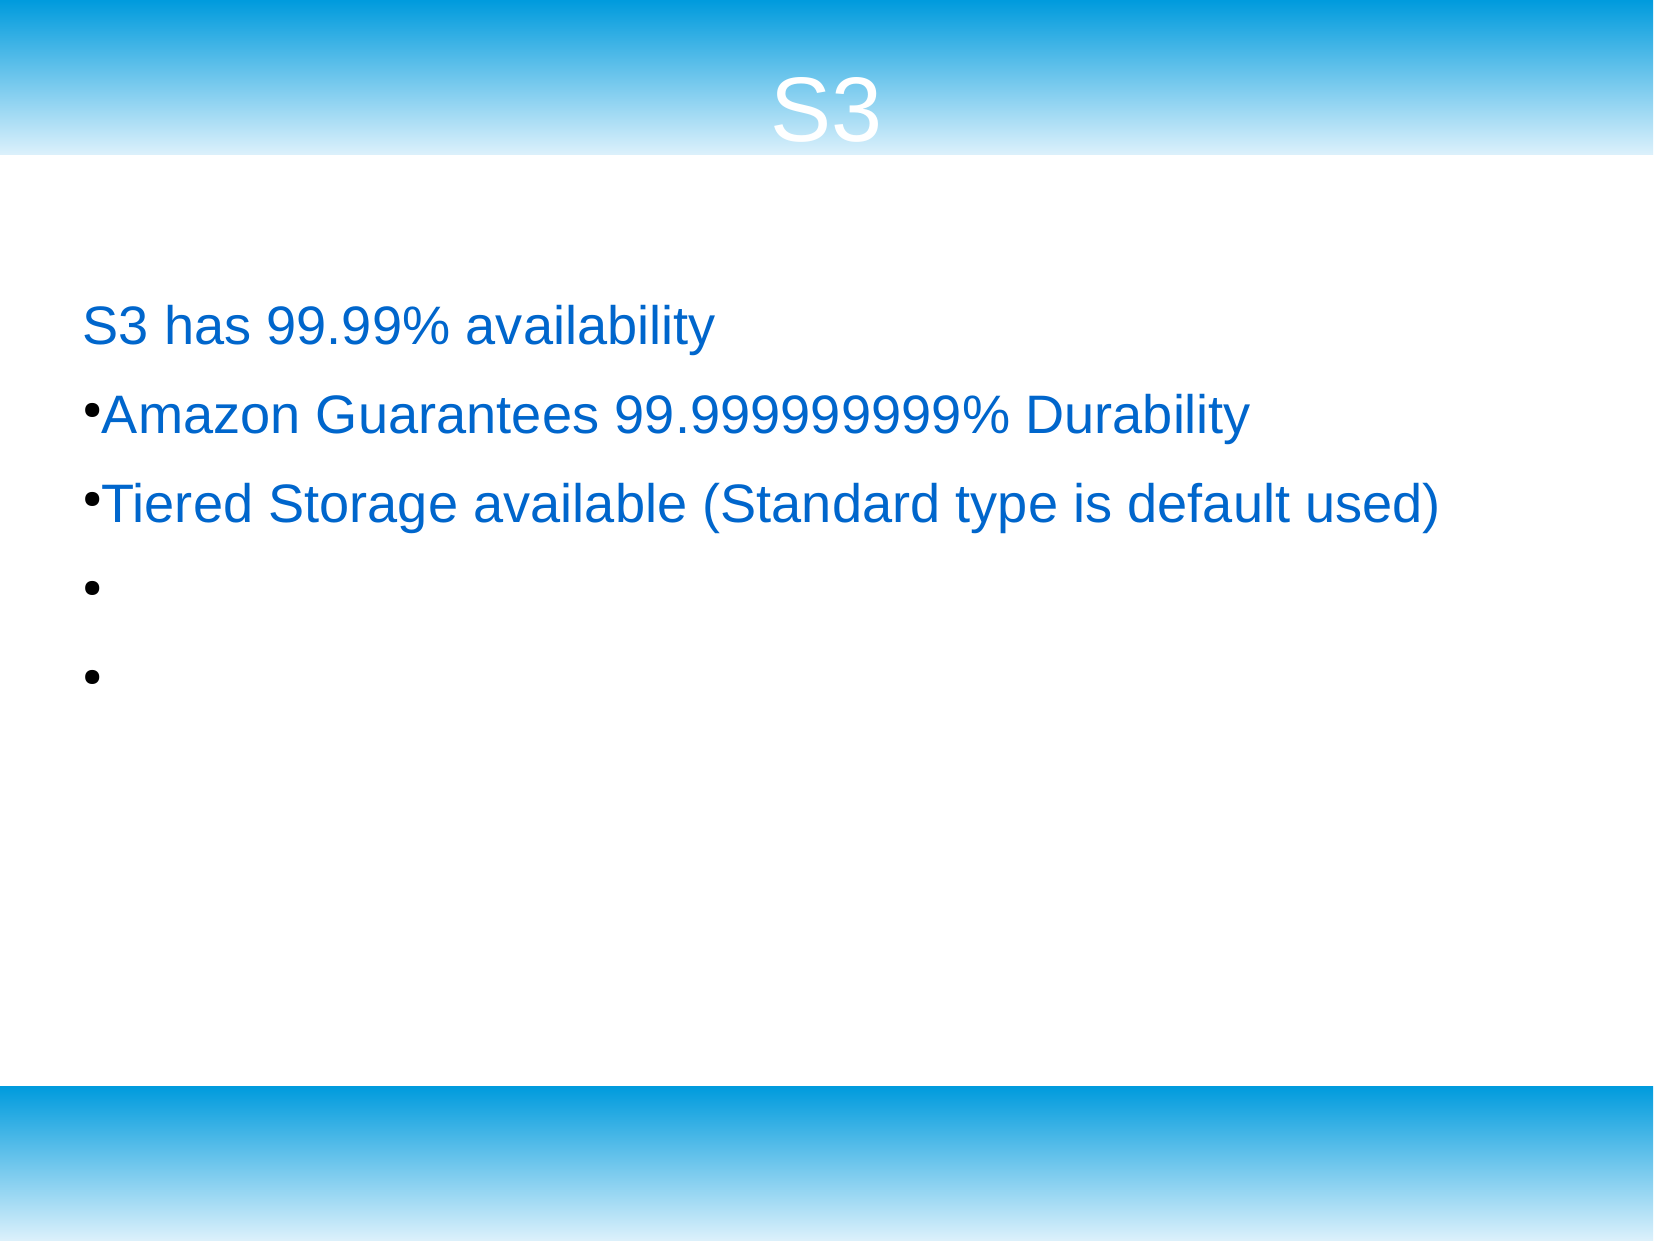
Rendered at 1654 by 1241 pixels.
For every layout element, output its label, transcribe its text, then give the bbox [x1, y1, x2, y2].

title S3 [82, 49, 1571, 155]
list S3 has 99.99% availability Amazon Guarantees 99.999999999% Durability Tiered Storage available (Standard type is default used) [82, 290, 1571, 1010]
